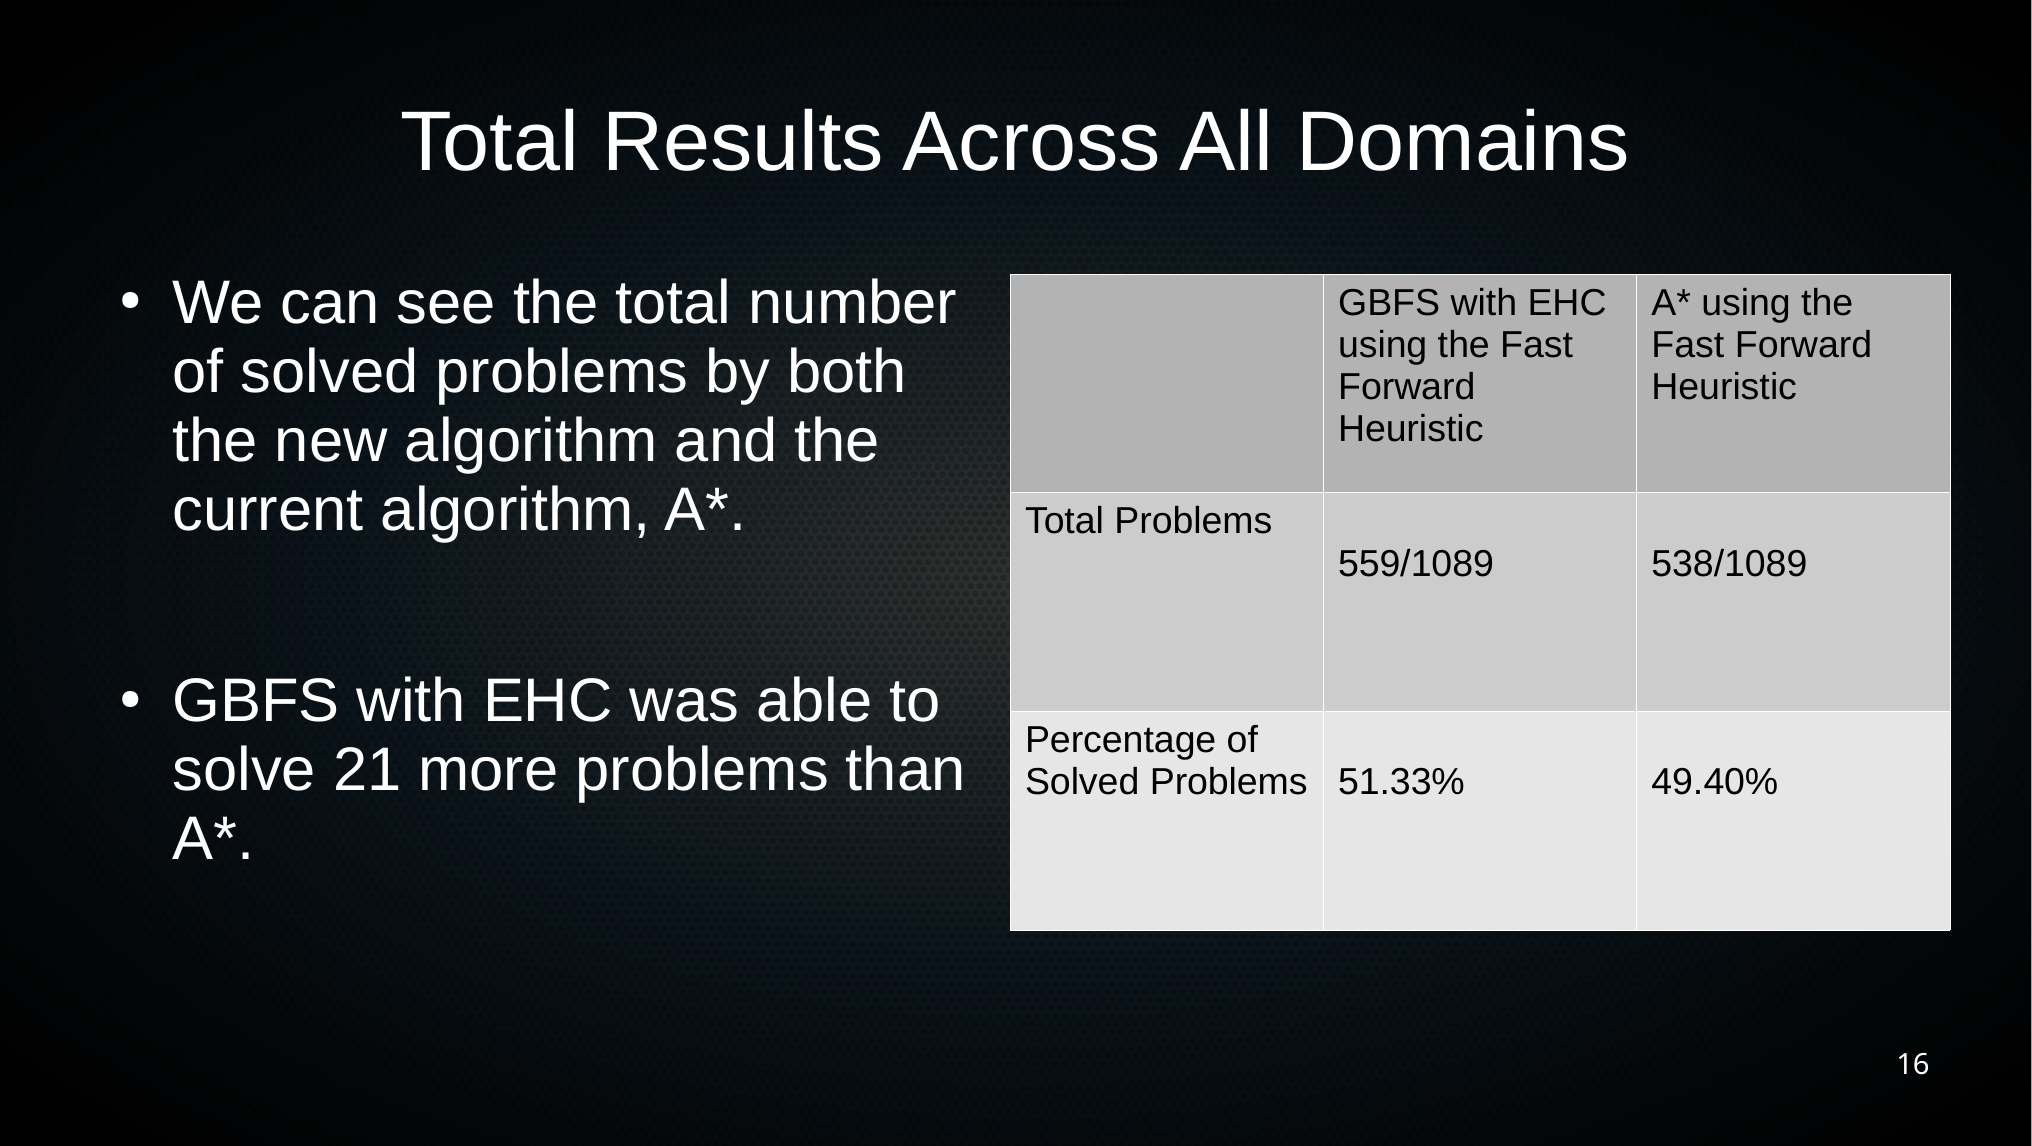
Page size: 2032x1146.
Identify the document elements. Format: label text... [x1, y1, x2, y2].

list We can see the total number of solved problems by both the new algorithm and the current algorithm, A*. GBFS with EHC was able to solve 21 more problems than A*. [101, 268, 974, 933]
table_cell 538/1089 [1637, 493, 1950, 711]
picture [0, 0, 2032, 1146]
table_cell 559/1089 [1324, 493, 1636, 711]
table_header A* using the Fast Forward Heuristic [1637, 275, 1950, 492]
table_header [1011, 275, 1323, 492]
title Total Results Across All Domains [101, 45, 1930, 237]
table_cell 51.33% [1324, 712, 1636, 930]
table_cell Percentage of Solved Problems [1011, 712, 1323, 930]
table_header GBFS with EHC using the Fast Forward Heuristic [1324, 275, 1636, 492]
table_cell Total Problems [1011, 493, 1323, 711]
table_cell 49.40% [1637, 712, 1950, 930]
